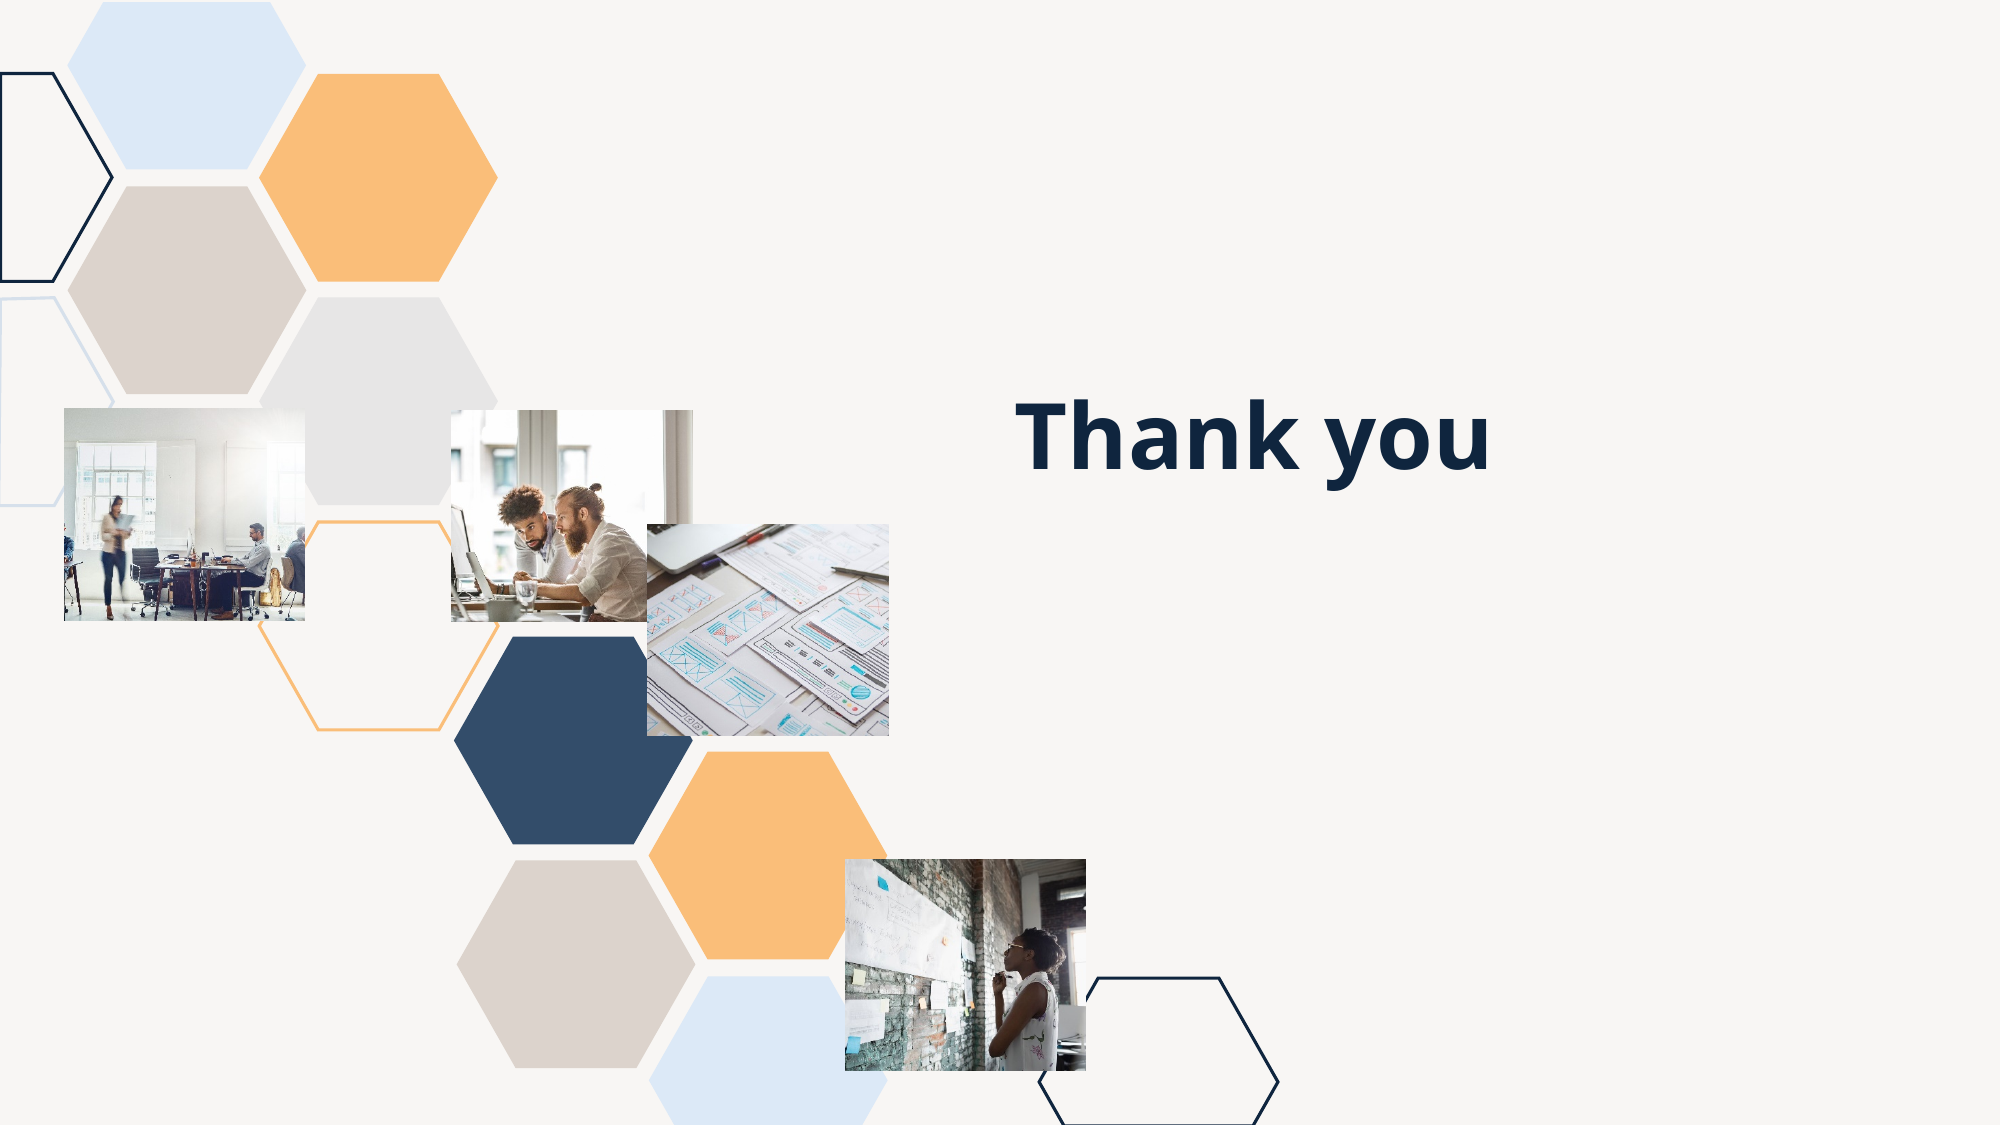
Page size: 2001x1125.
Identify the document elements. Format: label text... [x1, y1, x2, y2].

title Thank you [999, 279, 1830, 497]
picture [845, 859, 1086, 1071]
picture [64, 409, 305, 621]
picture [451, 410, 889, 736]
